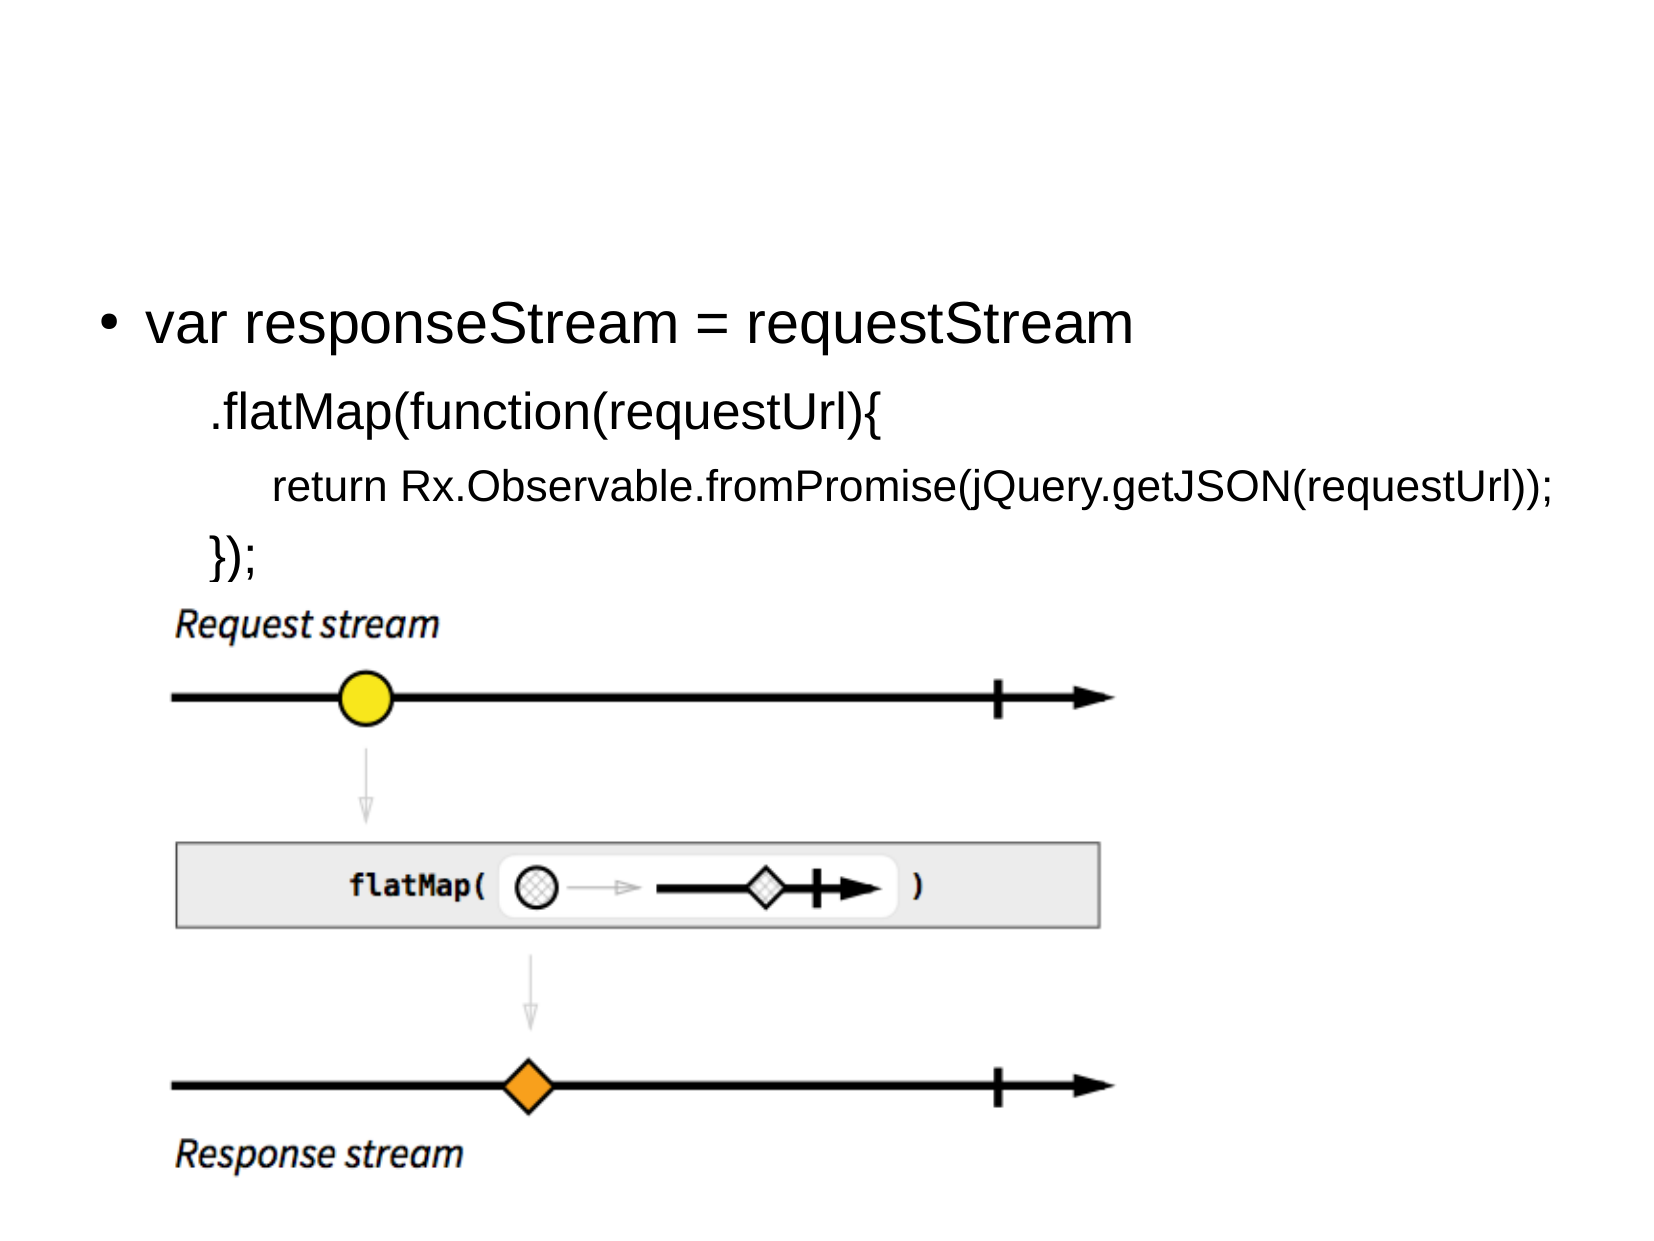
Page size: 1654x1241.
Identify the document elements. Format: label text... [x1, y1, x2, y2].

list var responseStream = requestStream .flatMap(function(requestUrl){ return Rx.Observable.fromPromise(jQuery.getJSON(requestUrl)); }); [82, 290, 1571, 634]
picture [153, 582, 1134, 1201]
